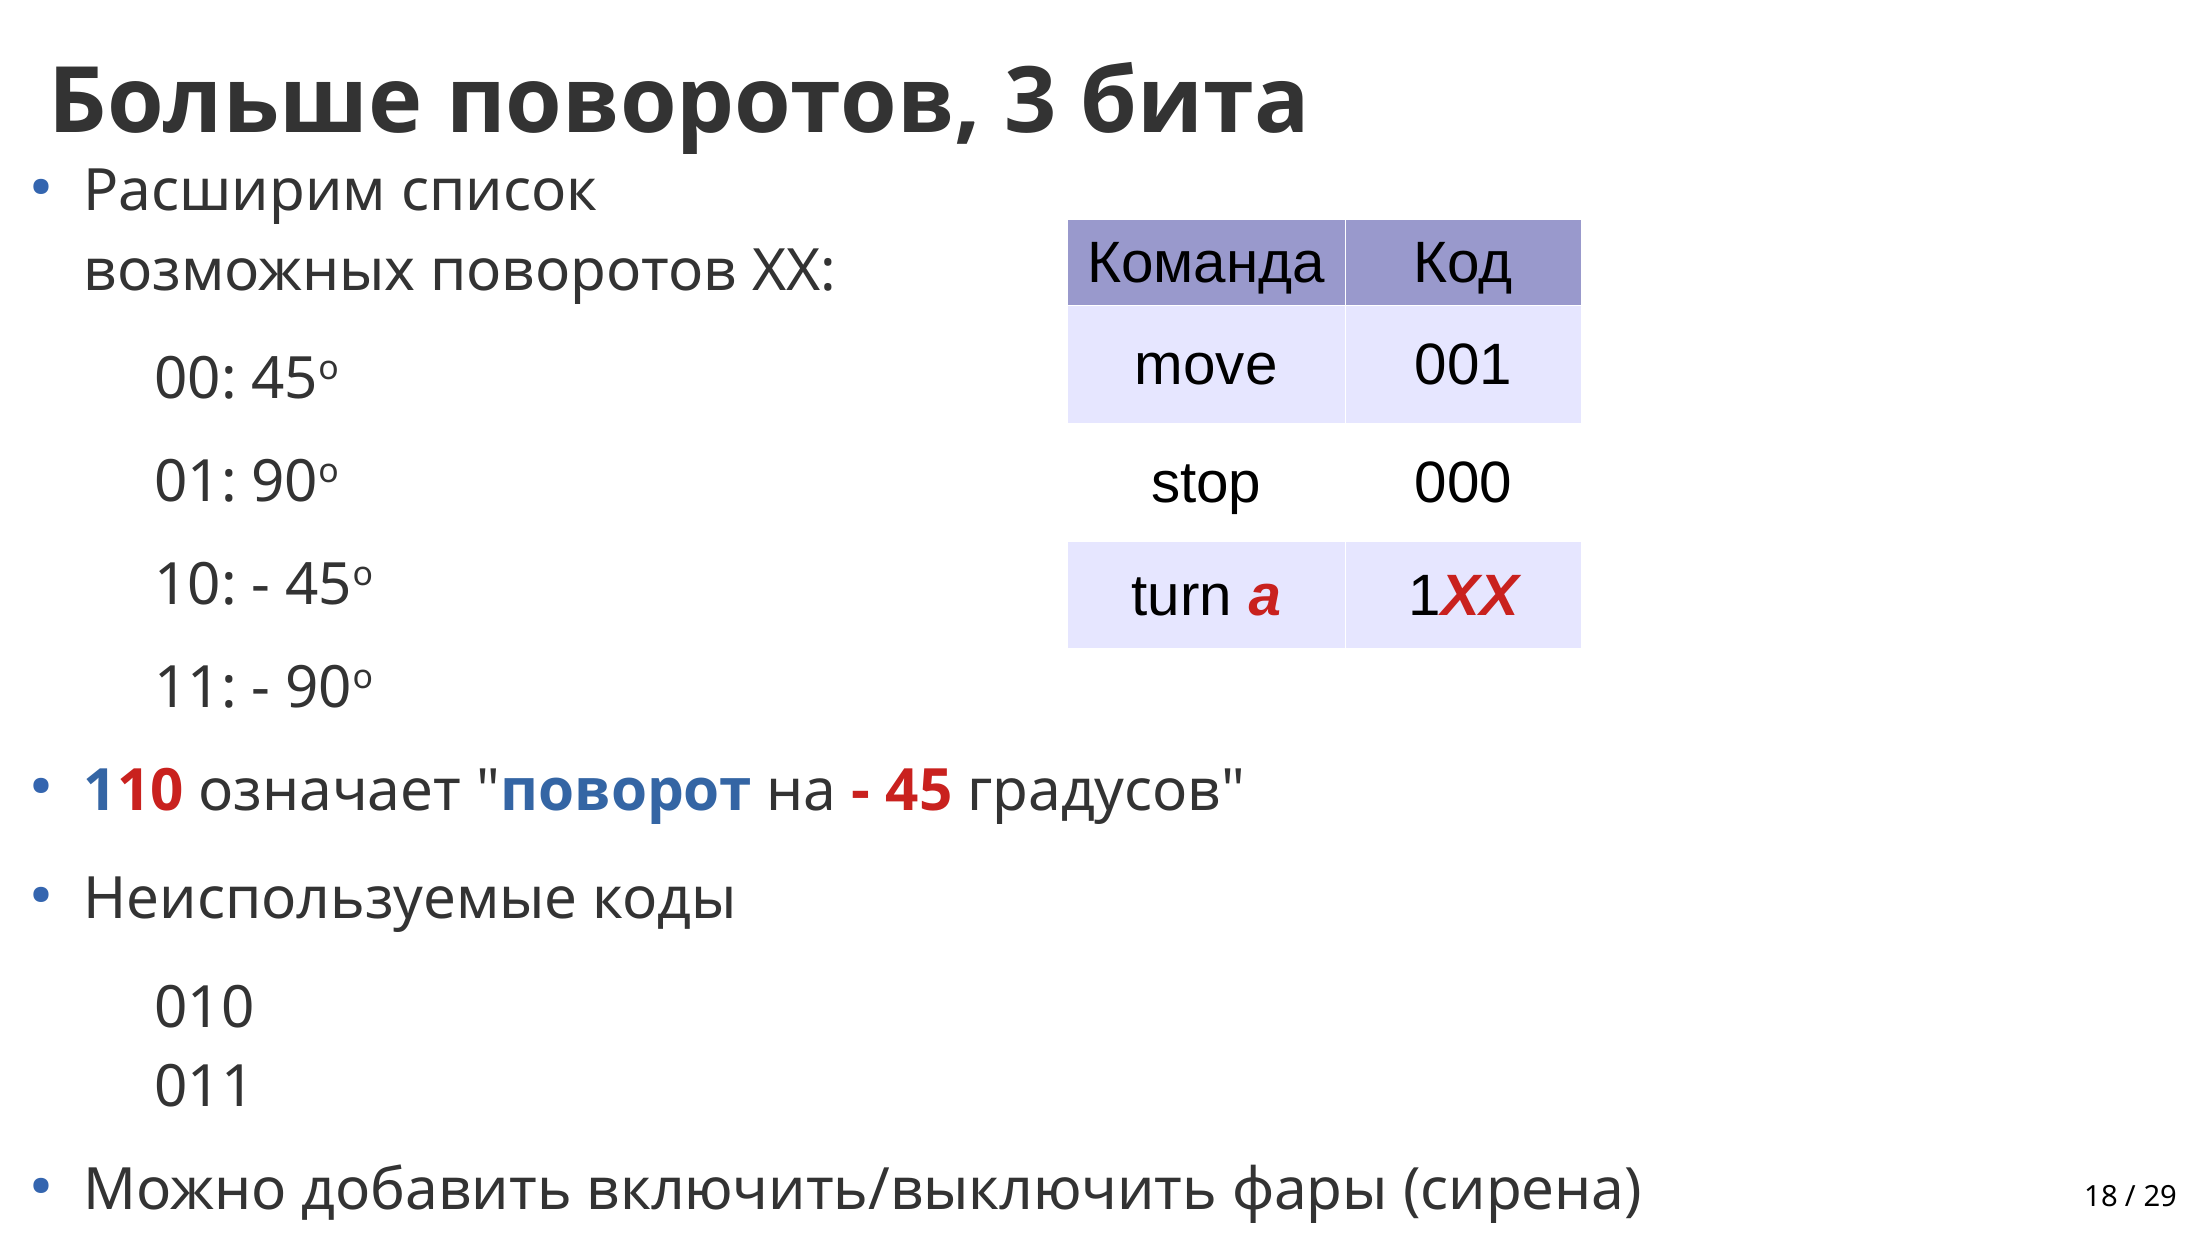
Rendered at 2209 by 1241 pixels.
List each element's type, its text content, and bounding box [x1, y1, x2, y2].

list Расширим список возможных поворотов XX: 00: 45o 01: 90o 10: - 45o 11: - 90o 110 означает "поворот на - 45 градусов" Неиспользуемые коды 010 011 Можно добавить включить/выключить фары (сирена) [12, 148, 1647, 1232]
table_cell 000 [1346, 424, 1581, 541]
table_cell move [1068, 306, 1345, 423]
table_cell 001 [1346, 306, 1581, 423]
table_header Команда [1068, 220, 1345, 305]
table_cell turn a [1068, 542, 1345, 648]
title Больше поворотов, 3 бита [48, 34, 2174, 160]
table_header Код [1346, 220, 1581, 305]
table_cell 1XX [1346, 542, 1581, 648]
table_cell stop [1068, 424, 1345, 541]
